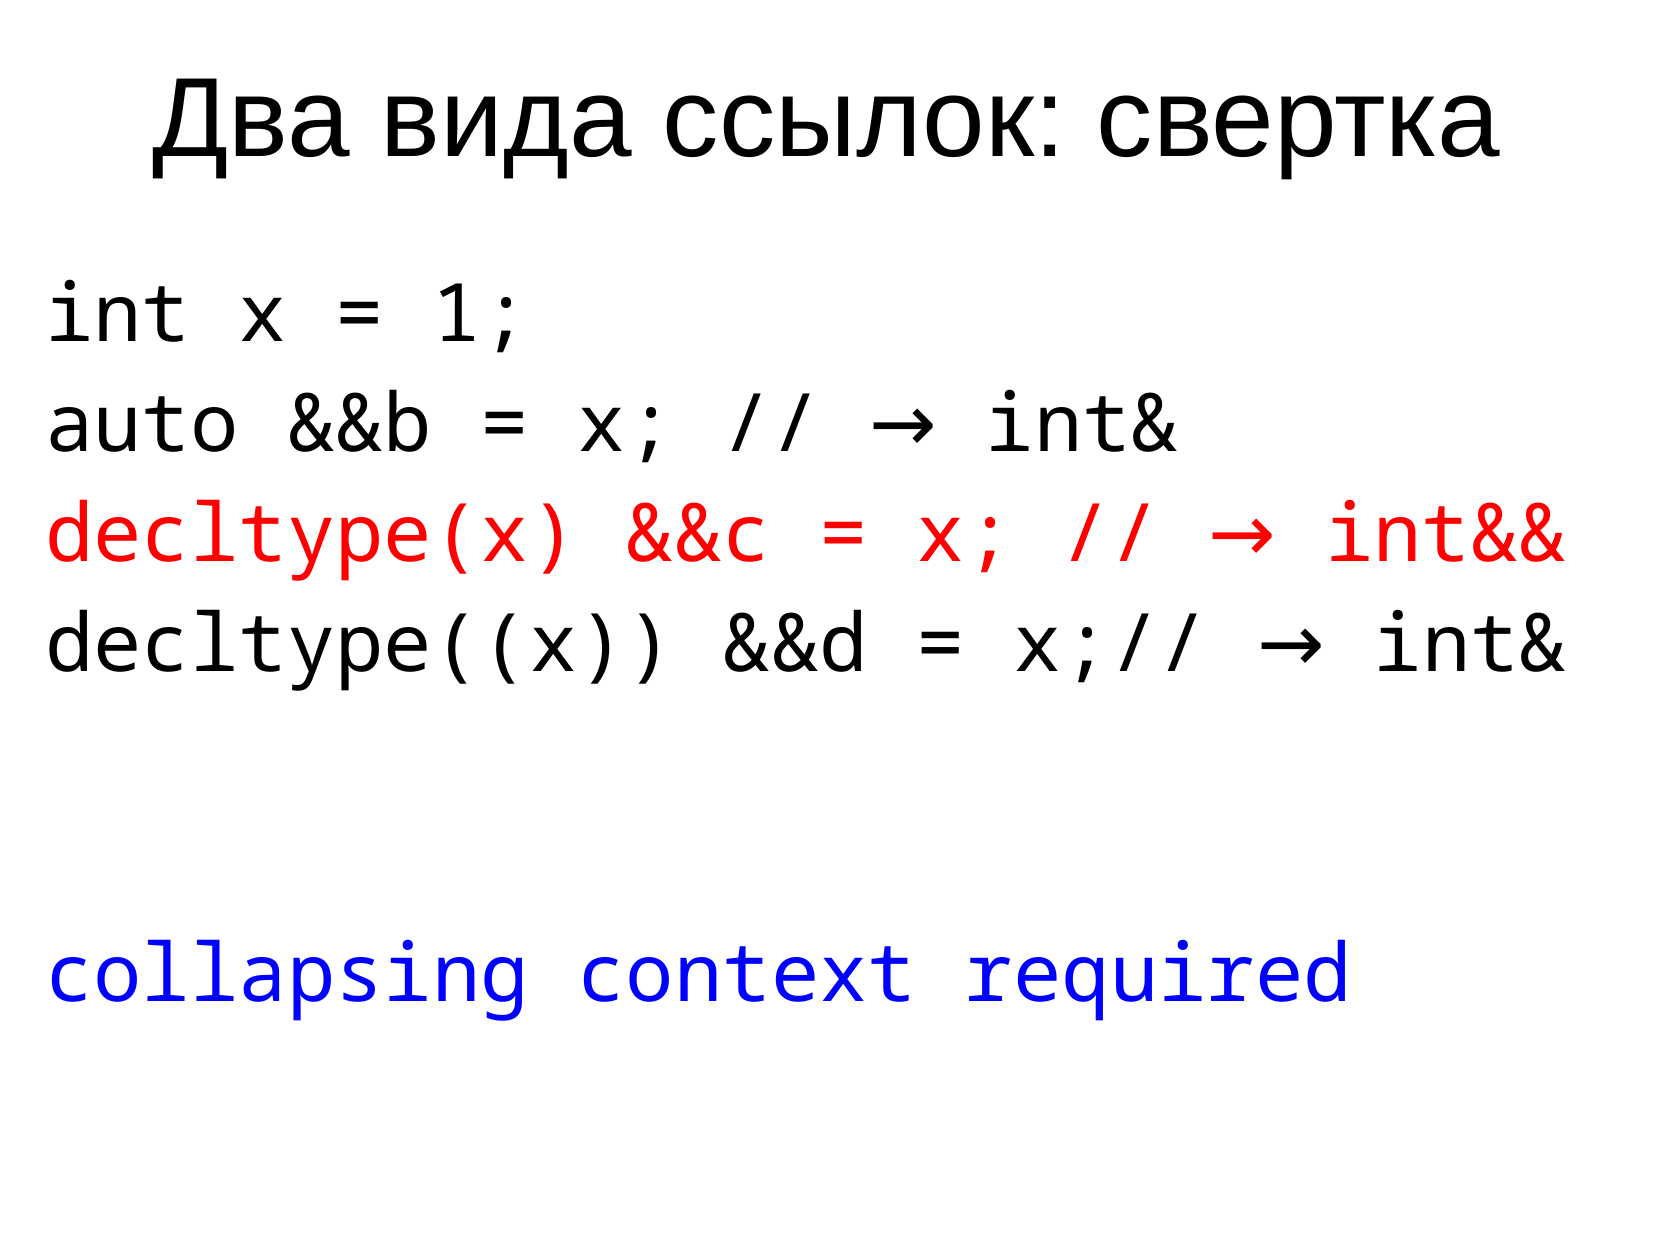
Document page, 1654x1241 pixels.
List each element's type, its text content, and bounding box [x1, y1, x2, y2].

title Два вида ссылок: свертка [82, 13, 1571, 222]
list int x = 1; auto &&b = x; // → int& decltype(x) &&c = x; // → int&& decltype((x)) &&d = x;// → int& collapsing context required [45, 255, 1583, 1186]
